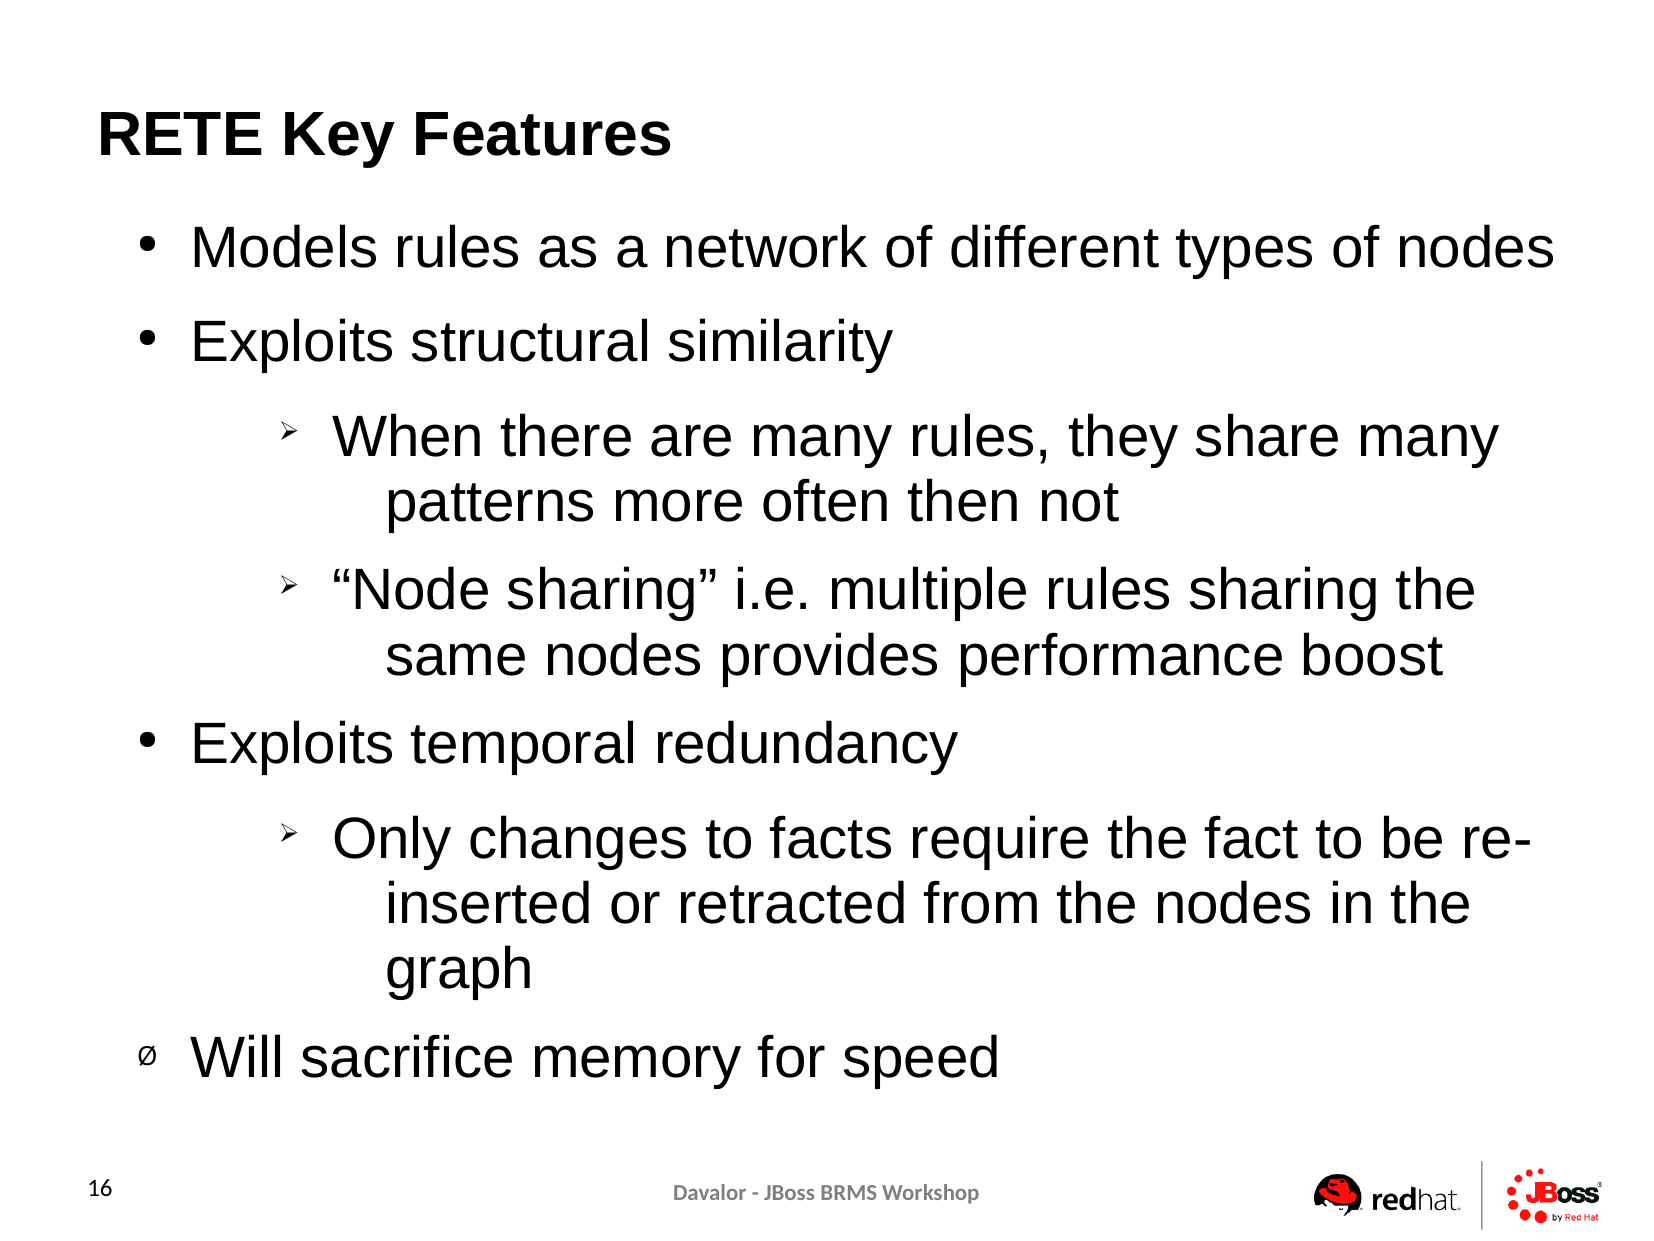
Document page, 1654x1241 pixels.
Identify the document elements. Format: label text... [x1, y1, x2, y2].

picture [1314, 1161, 1602, 1230]
list Models rules as a network of different types of nodes Exploits structural similarity When there are many rules, they share many patterns more often then not “Node sharing” i.e. multiple rules sharing the same nodes provides performance boost Exploits temporal redundancy Only changes to facts require the fact to be re-inserted or retracted from the nodes in the graph Will sacrifice memory for speed [86, 207, 1576, 1039]
title RETE Key Features [82, 95, 1571, 226]
